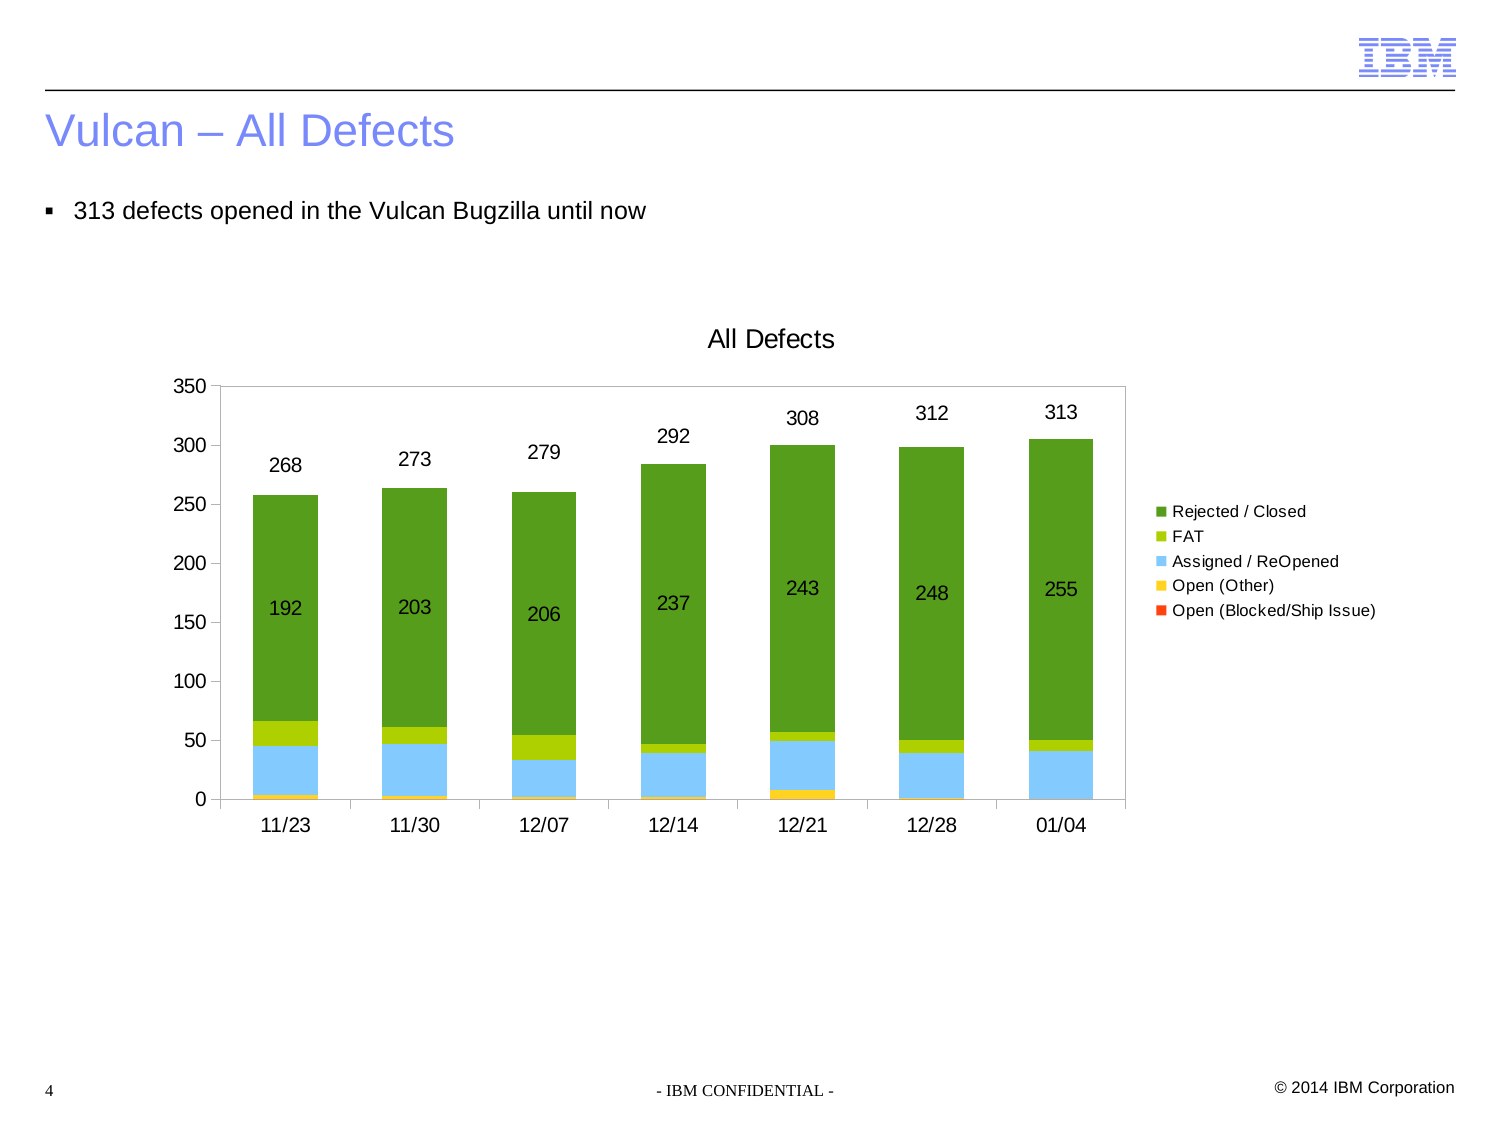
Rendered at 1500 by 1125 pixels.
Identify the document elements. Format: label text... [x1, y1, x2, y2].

list 313 defects opened in the Vulcan Bugzilla until now [30, 188, 1456, 378]
picture [1359, 37, 1456, 77]
chart [148, 298, 1396, 849]
title Vulcan – All Defects [30, 97, 1456, 188]
